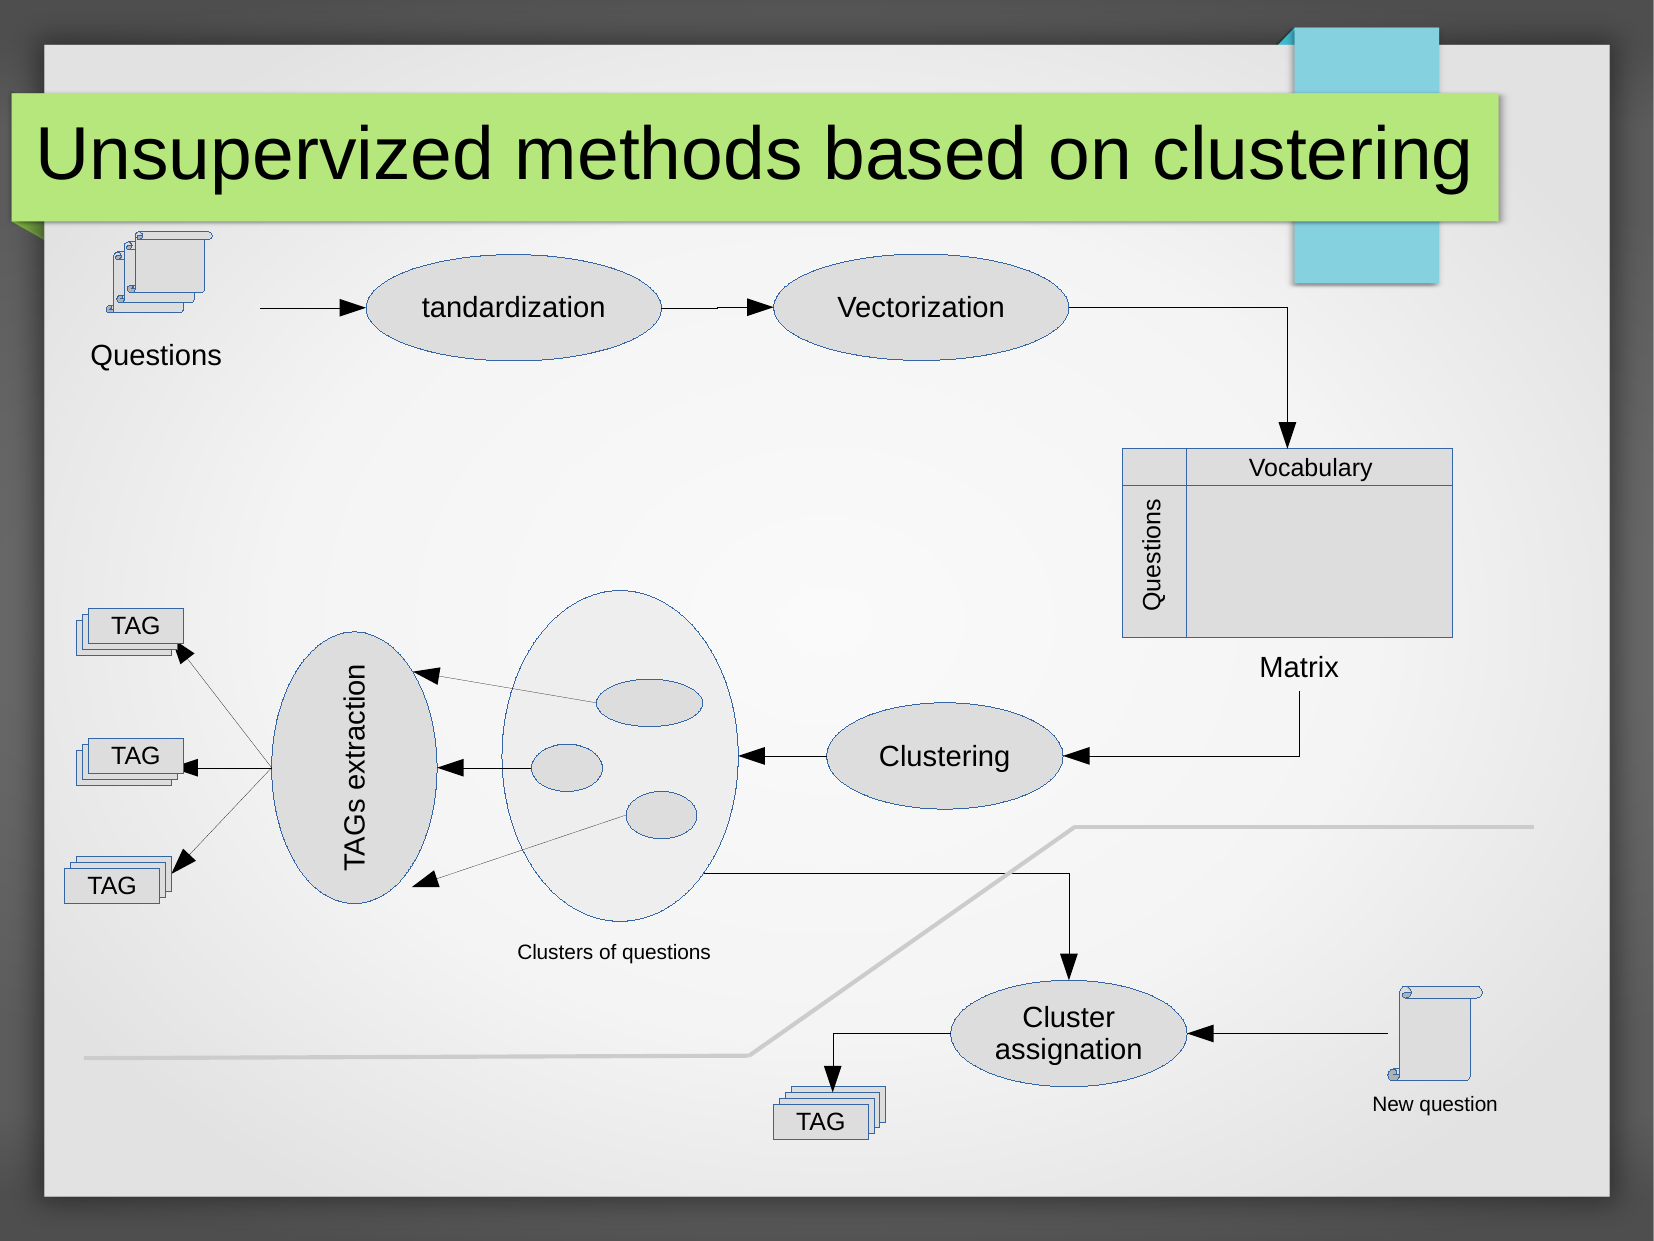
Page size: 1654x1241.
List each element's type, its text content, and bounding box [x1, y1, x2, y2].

text_box tandardization [366, 254, 662, 361]
text_box TAGs extraction [271, 631, 438, 904]
text_box TAG [82, 614, 178, 650]
text_box [501, 590, 739, 921]
text_box Matrix [1157, 643, 1441, 692]
title Unsupervized methods based on clustering [35, 69, 1477, 238]
text_box TAG [82, 744, 178, 780]
text_box TAG [76, 856, 172, 892]
text_box [106, 231, 213, 313]
picture [0, 0, 1654, 1241]
text_box [1173, 497, 1453, 638]
text_box TAG [76, 620, 172, 656]
text_box TAG [785, 1092, 880, 1128]
text_box TAG [834, 1086, 886, 1123]
text_box TAG [791, 1086, 832, 1092]
text_box TAG [64, 868, 160, 904]
text_box TAG [779, 1098, 875, 1134]
text_box TAG [773, 1104, 869, 1140]
text_box Questions [53, 327, 260, 384]
text_box Vectorization [773, 254, 1069, 361]
text_box Clustering [826, 702, 1063, 810]
text_box Clusters of questions [496, 921, 733, 983]
text_box TAG [88, 738, 184, 774]
text_box Vocabulary [1157, 439, 1465, 497]
text_box Cluster assignation [950, 980, 1188, 1087]
text_box [1122, 449, 1130, 638]
text_box New question [1340, 1085, 1530, 1124]
text_box [1387, 986, 1483, 1081]
text_box TAG [88, 608, 184, 644]
text_box TAG [70, 862, 166, 898]
text_box Questions [1130, 442, 1173, 668]
text_box TAG [76, 750, 172, 786]
